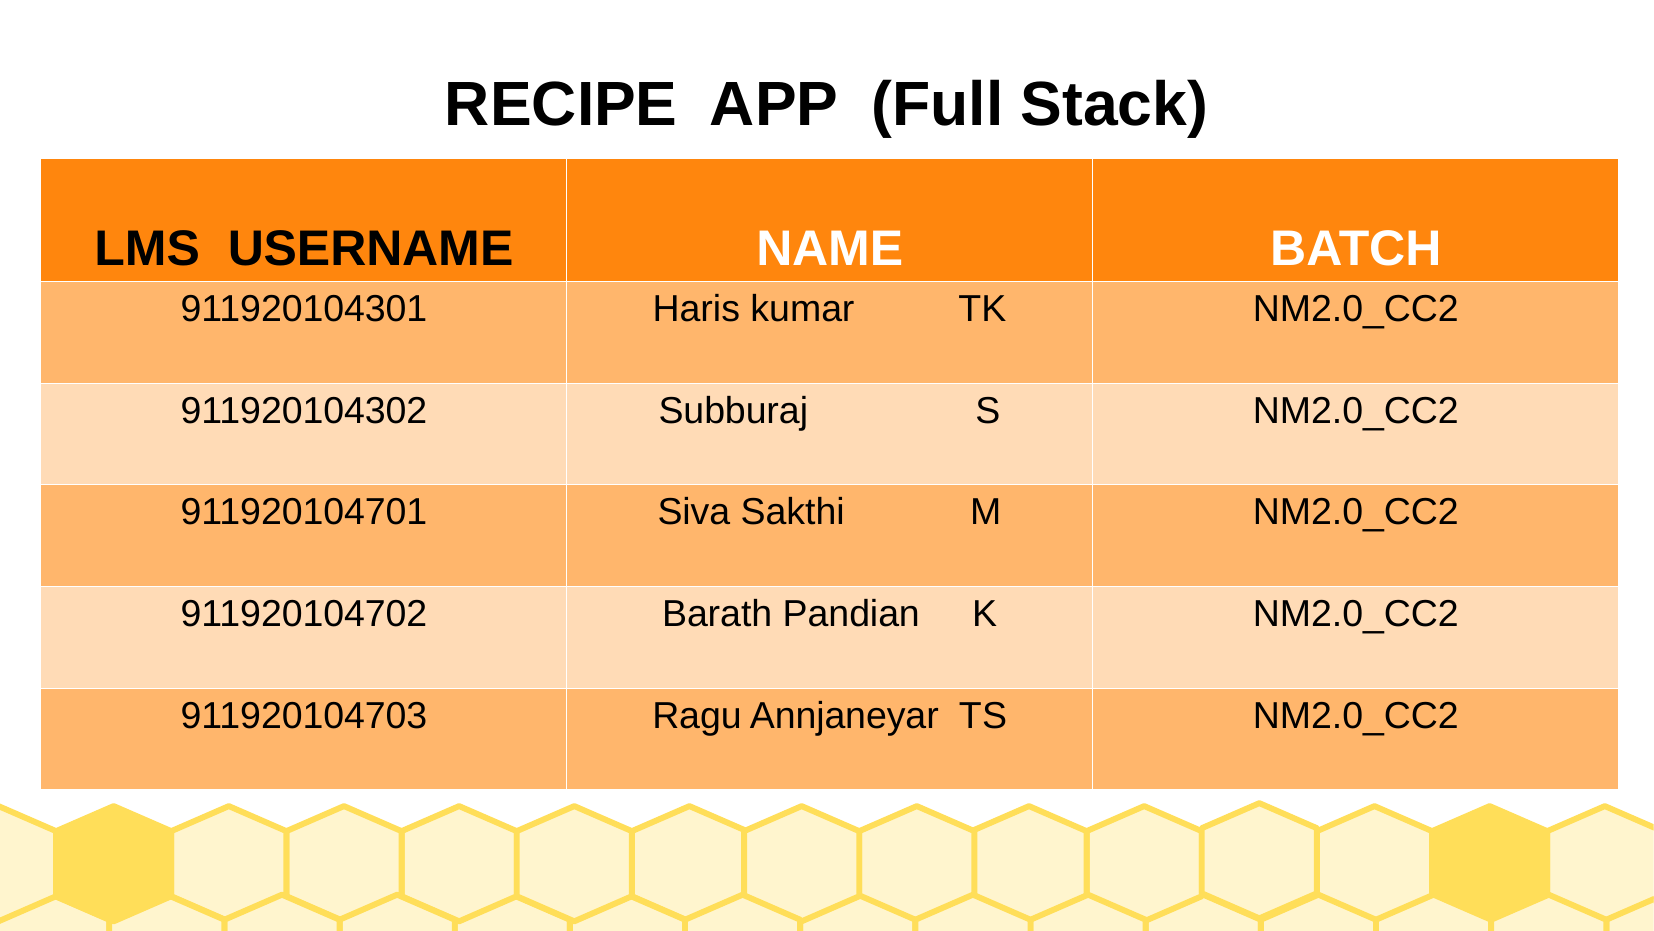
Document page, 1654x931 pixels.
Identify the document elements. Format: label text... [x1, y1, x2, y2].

table_cell 911920104703 [41, 689, 566, 789]
table_header BATCH [1093, 159, 1618, 281]
table_cell NM2.0_CC2 [1093, 485, 1618, 586]
table_cell NM2.0_CC2 [1093, 282, 1618, 383]
table_cell 911920104302 [41, 384, 566, 484]
title RECIPE APP (Full Stack) [88, 29, 1565, 158]
table_cell 911920104701 [41, 485, 566, 586]
table_cell NM2.0_CC2 [1093, 384, 1618, 484]
table_cell Ragu Annjaneyar TS [567, 689, 1092, 789]
table_cell Siva Sakthi M [567, 485, 1092, 586]
table_cell 911920104301 [41, 282, 566, 383]
table_cell Subburaj S [567, 384, 1092, 484]
table_header NAME [567, 159, 1092, 281]
table_cell Haris kumar TK [567, 282, 1092, 383]
table_cell NM2.0_CC2 [1093, 689, 1618, 789]
table_cell Barath Pandian K [567, 587, 1092, 688]
table_header LMS USERNAME [41, 159, 566, 281]
table_cell 911920104702 [41, 587, 566, 688]
table_cell NM2.0_CC2 [1093, 587, 1618, 688]
